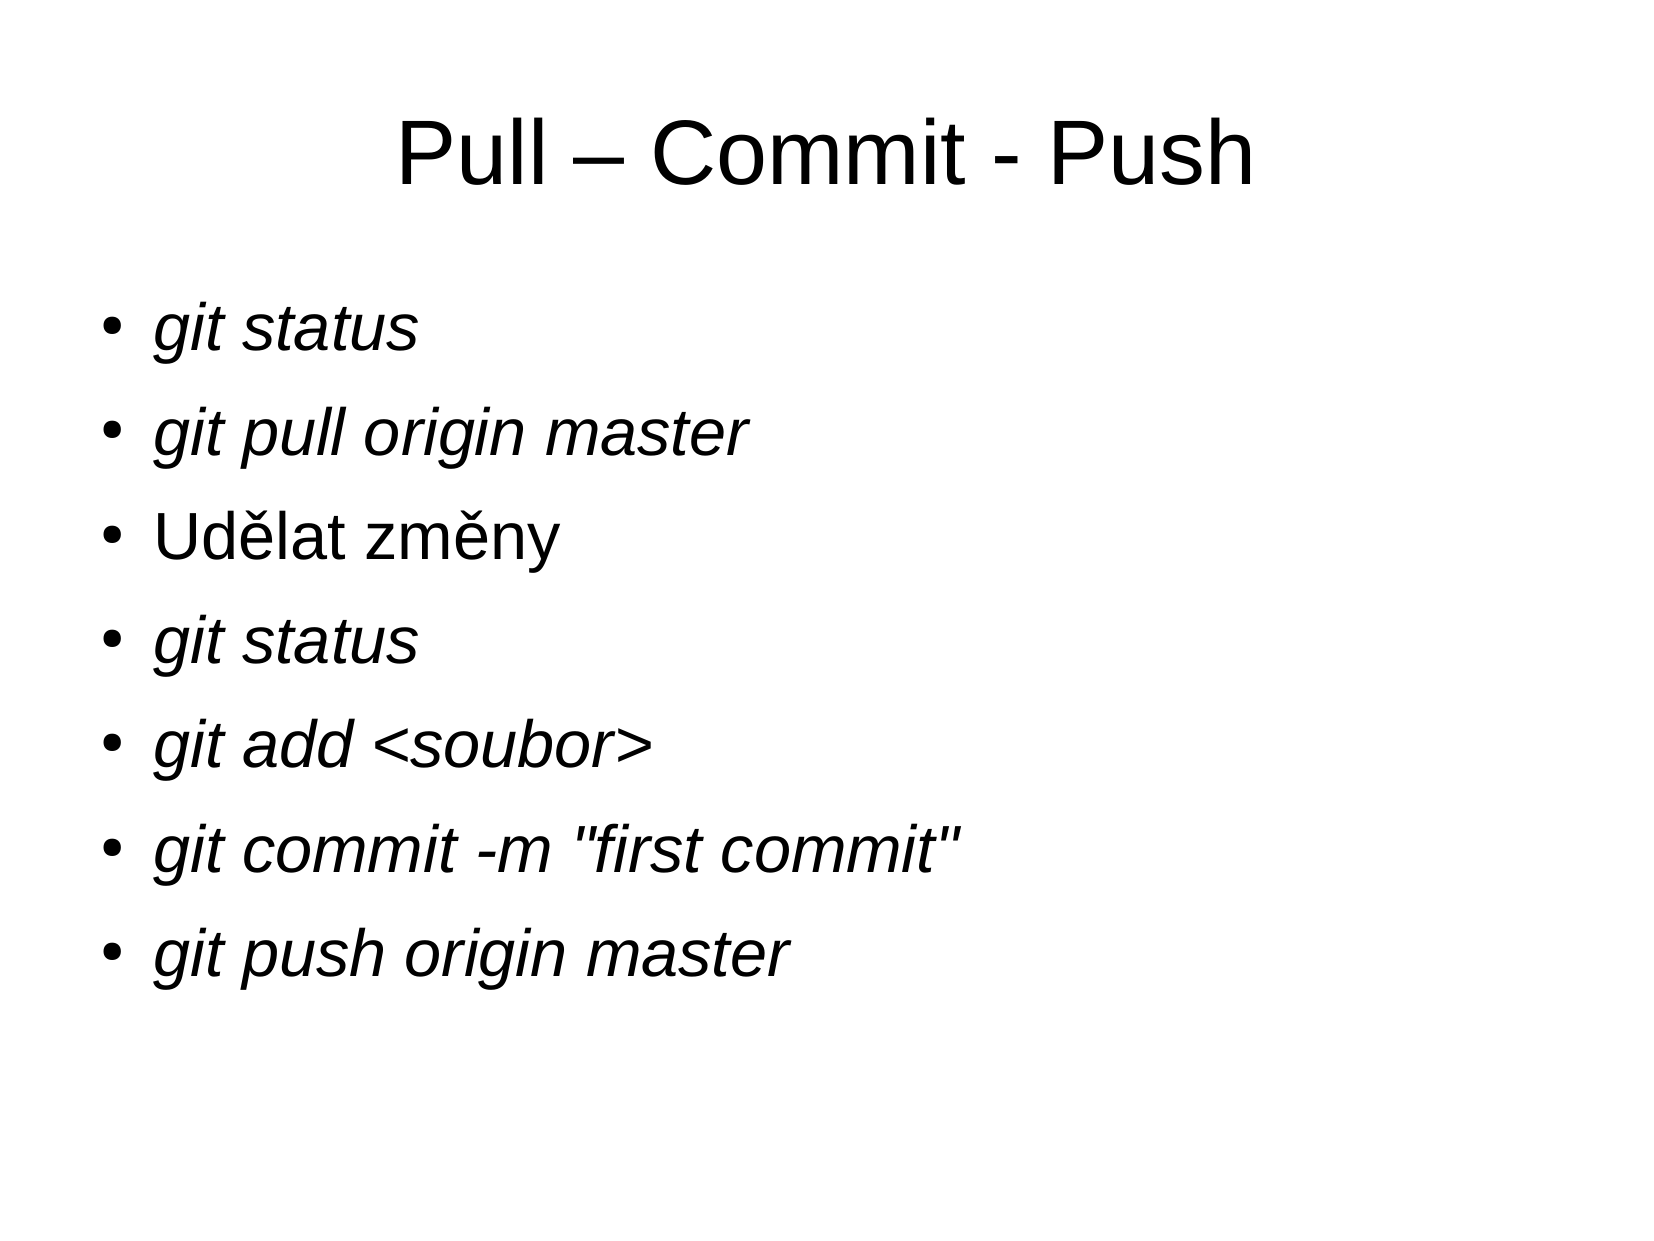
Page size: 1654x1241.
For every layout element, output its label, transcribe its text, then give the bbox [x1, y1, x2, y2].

title Pull – Commit - Push [82, 49, 1571, 257]
list git status git pull origin master Udělat změny git status git add <soubor> git commit -m "first commit" git push origin master [82, 290, 1571, 1010]
